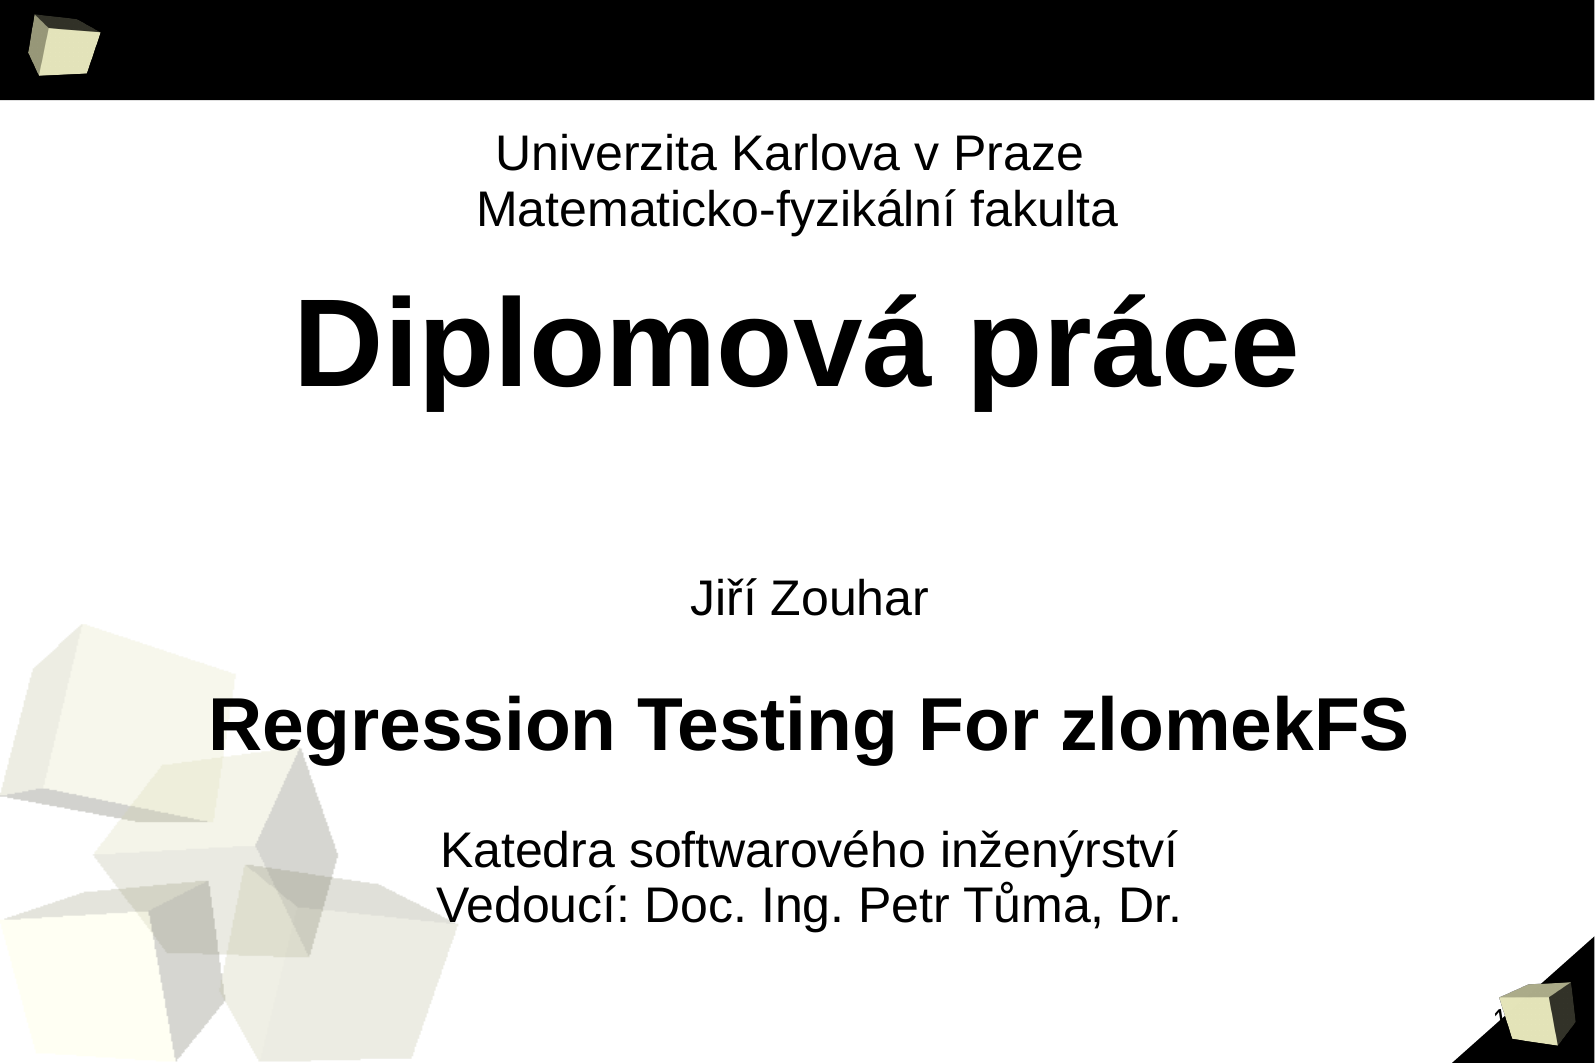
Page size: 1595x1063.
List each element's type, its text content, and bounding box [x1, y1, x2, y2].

text_box Diplomová práce [118, 265, 1477, 421]
picture [0, 623, 460, 1063]
text_box Univerzita Karlova v Praze Matematicko-fyzikální fakulta [118, 118, 1477, 245]
text_box Jiří Zouhar Regression Testing For zlomekFS Katedra softwarového inženýrství Vedoucí: Doc. Ing. Petr Tůma, Dr. [71, 563, 1549, 941]
